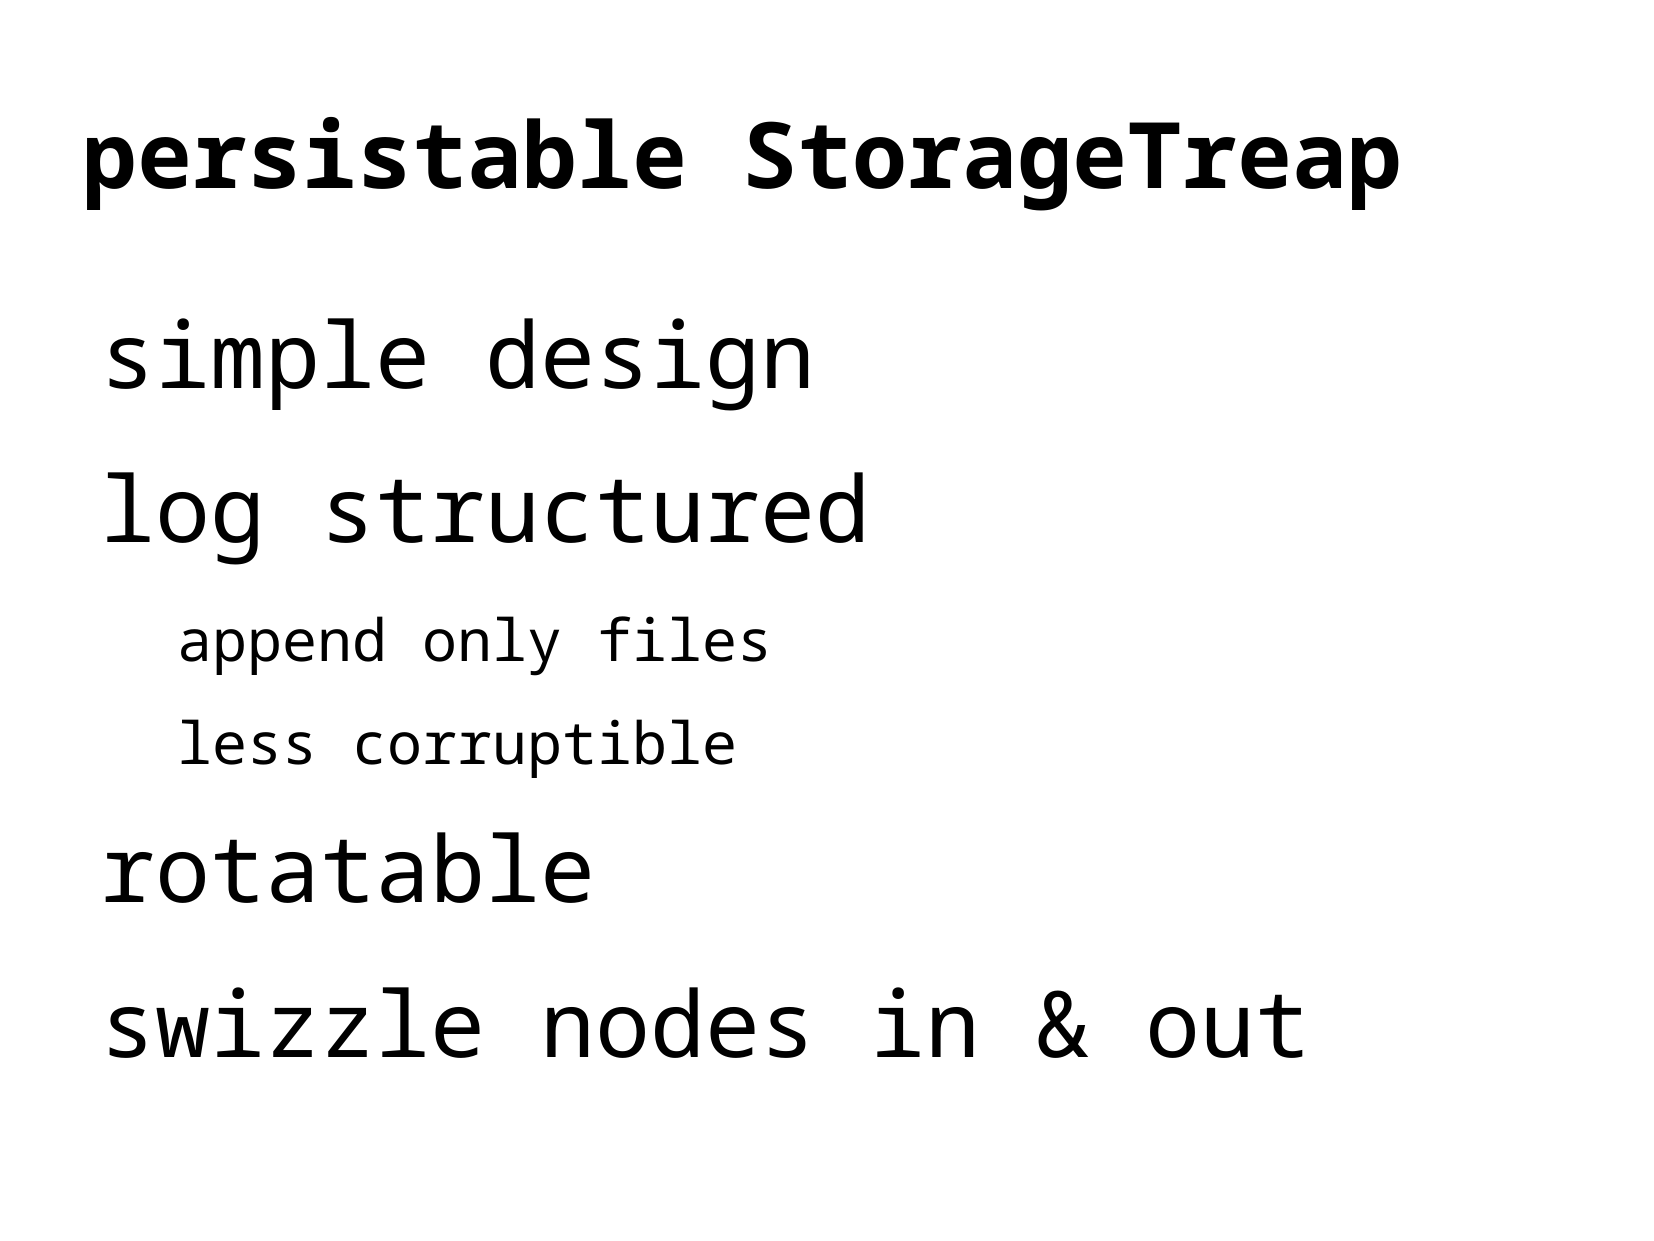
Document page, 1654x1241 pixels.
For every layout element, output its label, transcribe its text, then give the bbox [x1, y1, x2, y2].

title persistable StorageTreap [82, 56, 1613, 250]
list simple design log structured append only files less corruptible rotatable swizzle nodes in & out [82, 290, 1571, 1094]
